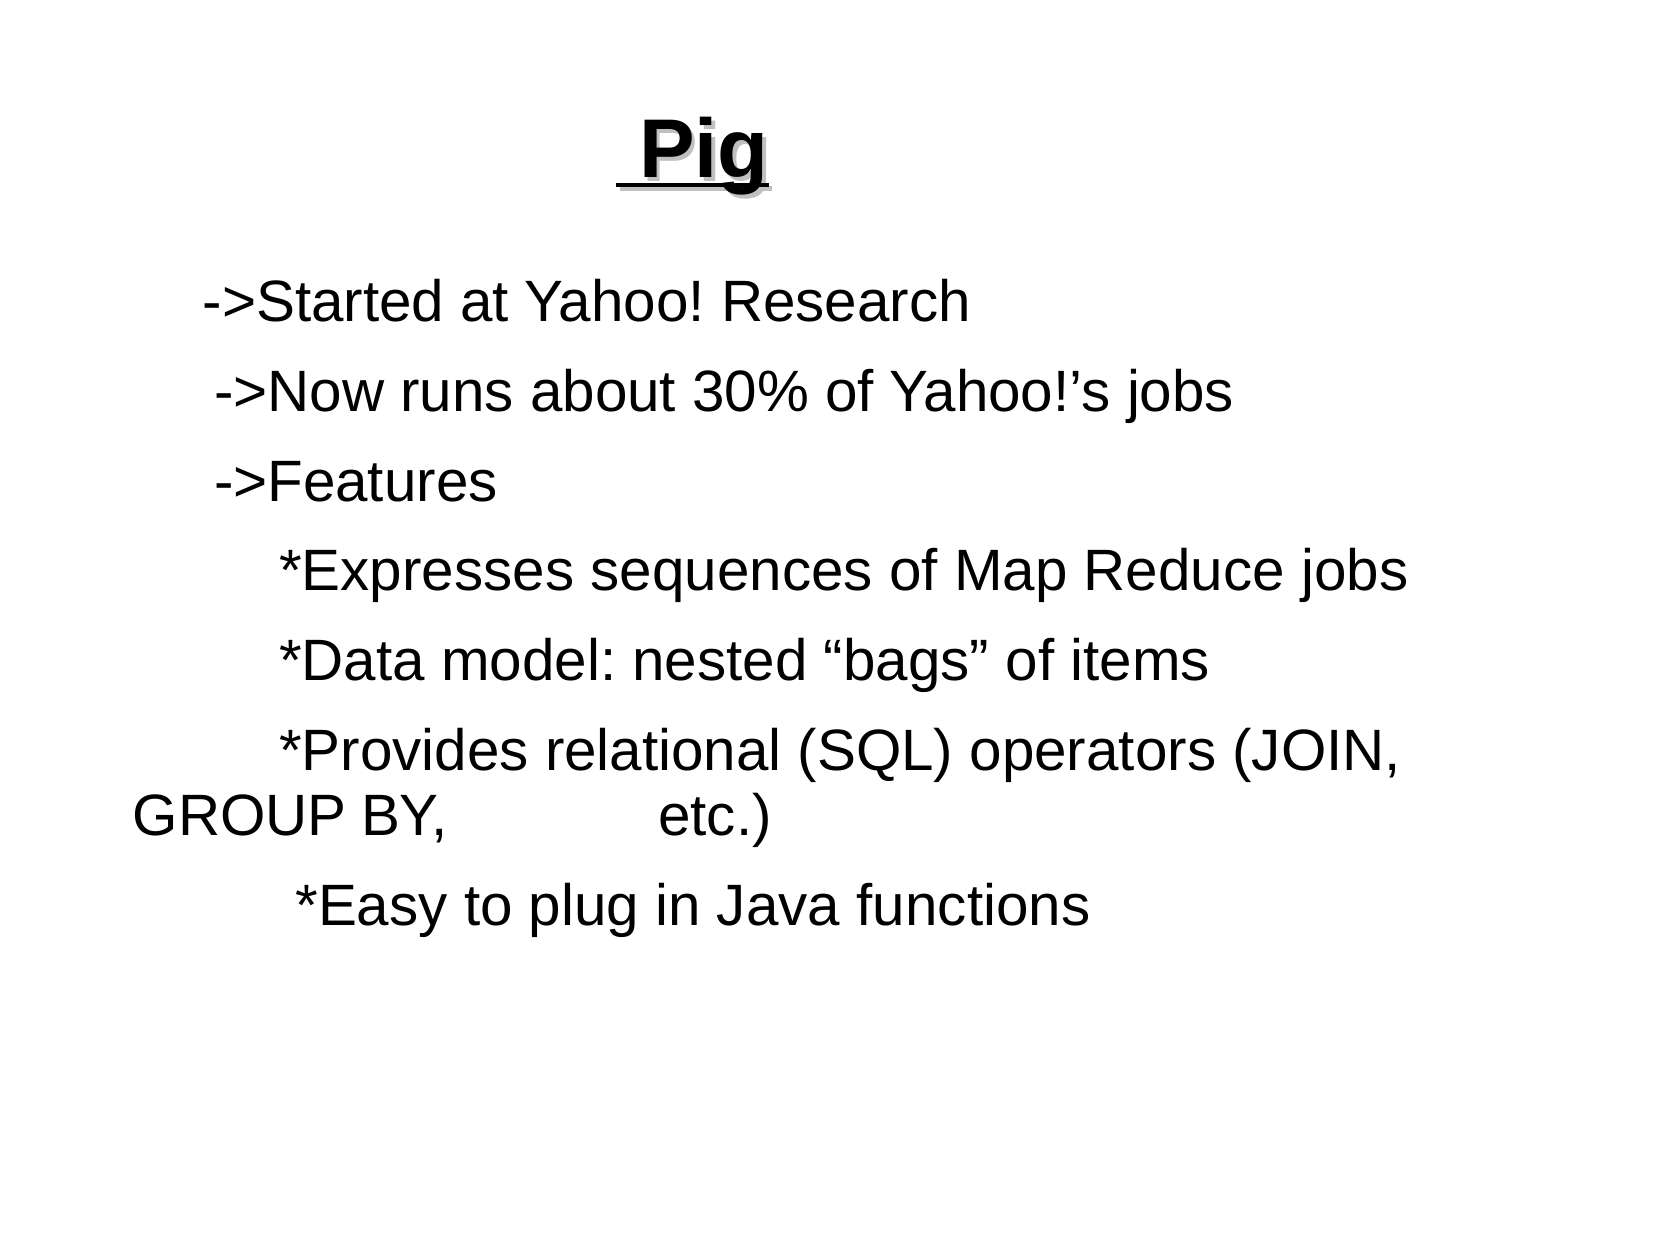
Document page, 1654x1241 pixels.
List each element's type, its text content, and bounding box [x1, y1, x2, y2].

text_box Pig ->Started at Yahoo! Research ->Now runs about 30% of Yahoo!’s jobs ->Features *Expresses sequences of Map Reduce jobs *Data model: nested “bags” of items *Provides relational (SQL) operators (JOIN, GROUP BY, etc.) *Easy to plug in Java functions [118, 47, 1536, 1134]
